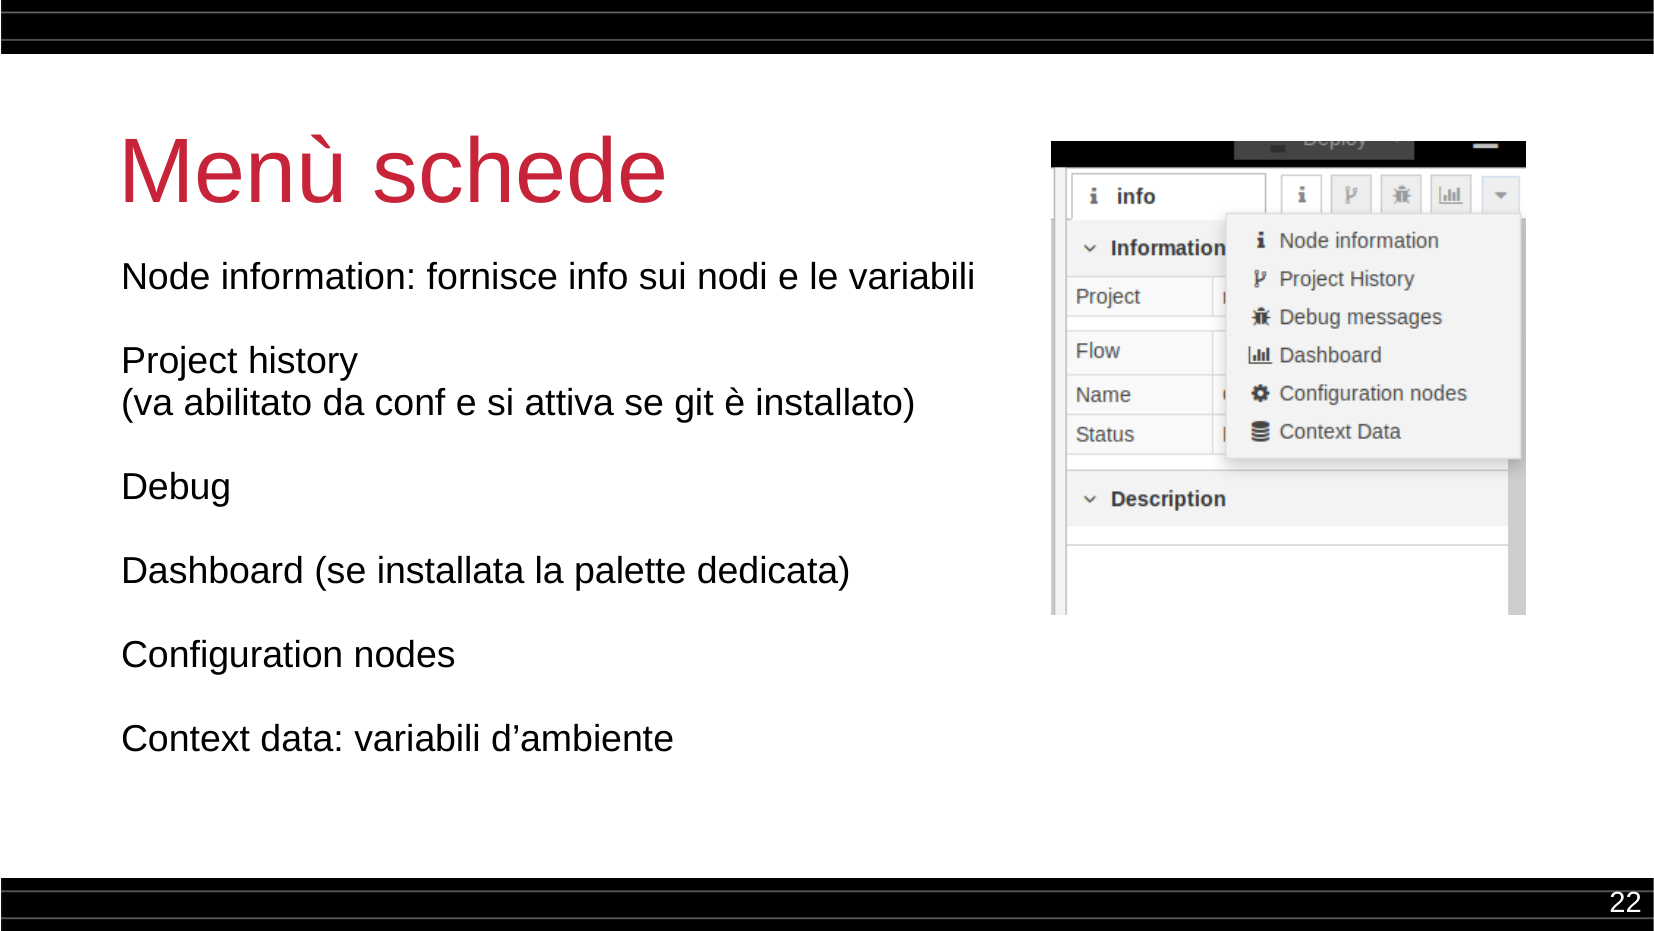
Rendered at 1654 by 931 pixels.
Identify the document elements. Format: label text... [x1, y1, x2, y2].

picture [1051, 141, 1526, 615]
picture [1, 0, 1654, 54]
title Menù schede [118, 92, 1040, 249]
text_box Node information: fornisce info sui nodi e le variabili Project history (va abilitato da conf e si attiva se git è installato) Debug Dashboard (se installata la palette dedicata) Configuration nodes Context data: variabili d’ambiente [106, 248, 1016, 809]
picture [1, 878, 1654, 931]
